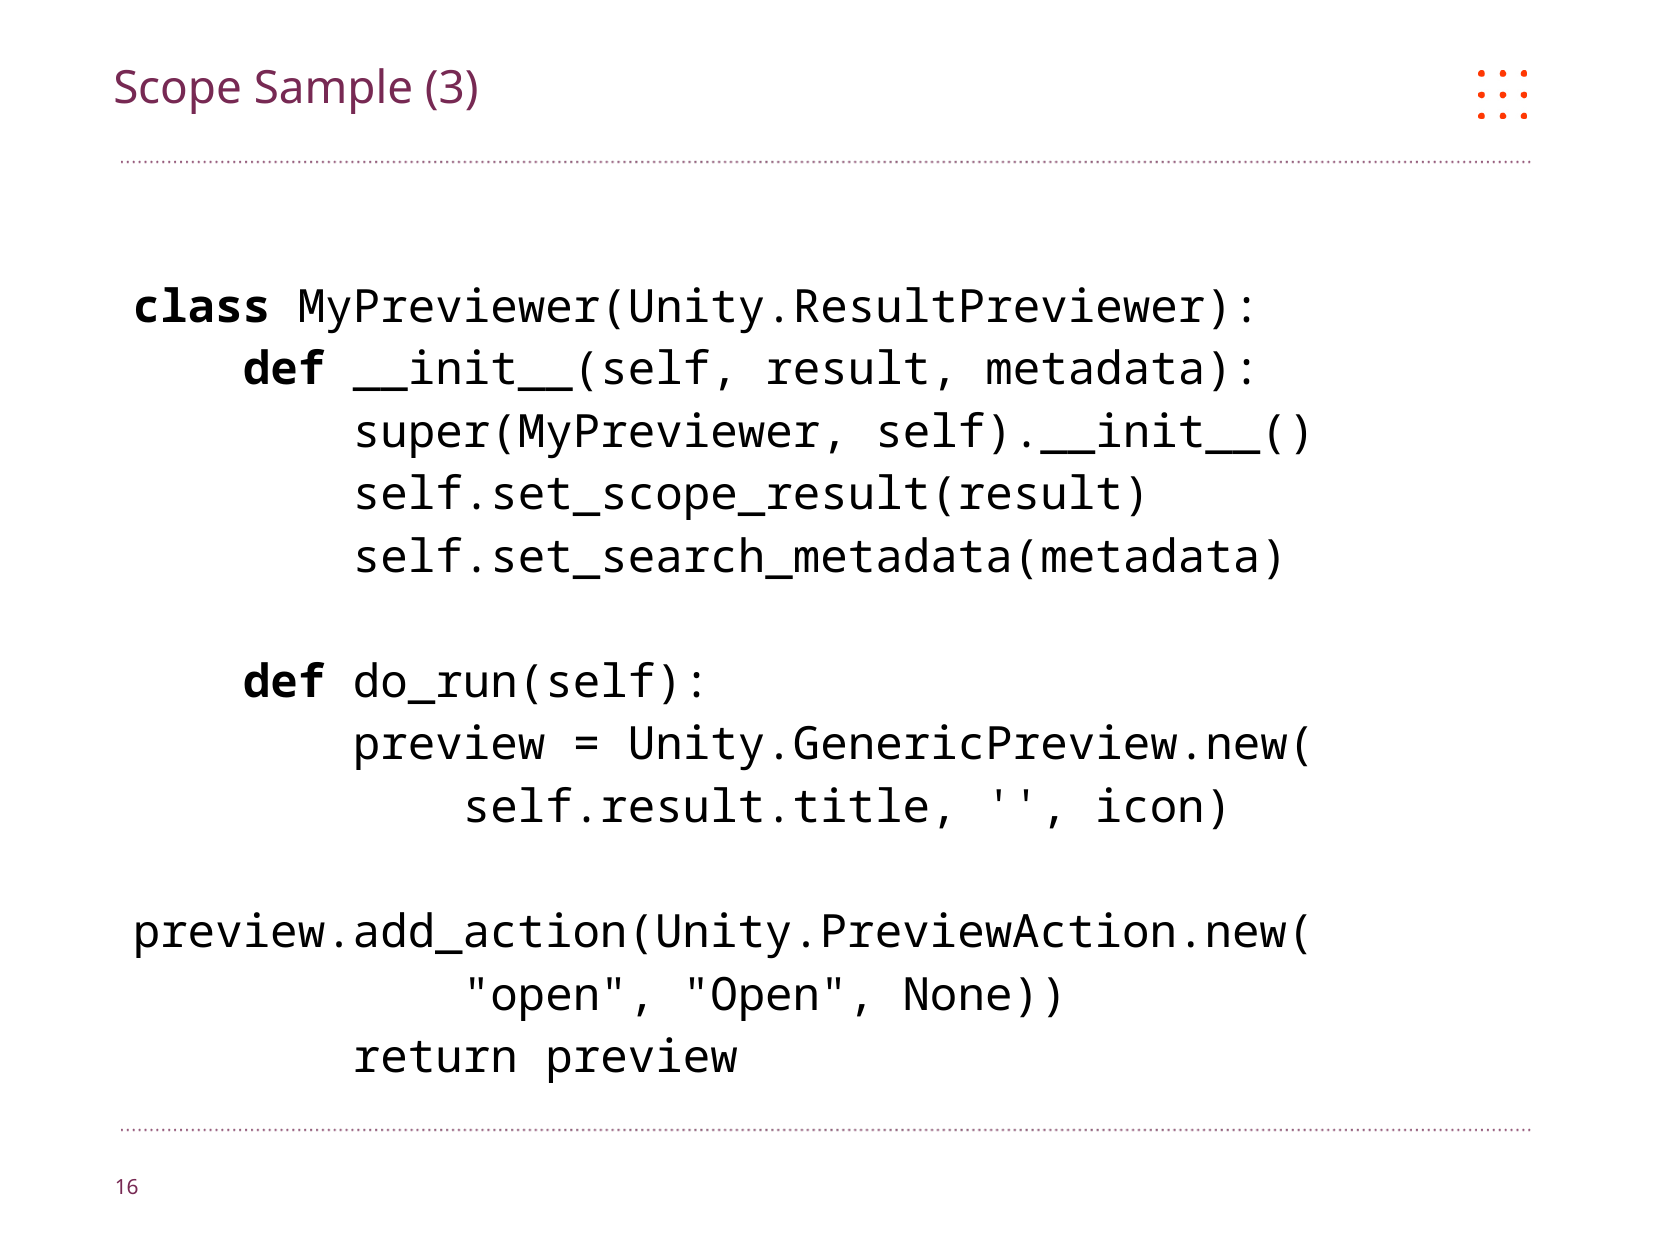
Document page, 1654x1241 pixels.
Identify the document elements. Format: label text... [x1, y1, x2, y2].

picture [111, 159, 1533, 166]
picture [111, 1127, 1533, 1134]
picture [1478, 70, 1527, 119]
title Scope Sample (3) [113, 48, 1382, 124]
text_box class MyPreviewer(Unity.ResultPreviewer): def __init__(self, result, metadata): super(MyPreviewer, self).__init__() self.set_scope_result(result) self.set_search_metadata(metadata) def do_run(self): preview = Unity.GenericPreview.new( self.result.title, '', icon) preview.add_action(Unity.PreviewAction.new( "open", "Open", None)) return preview [118, 265, 1536, 975]
